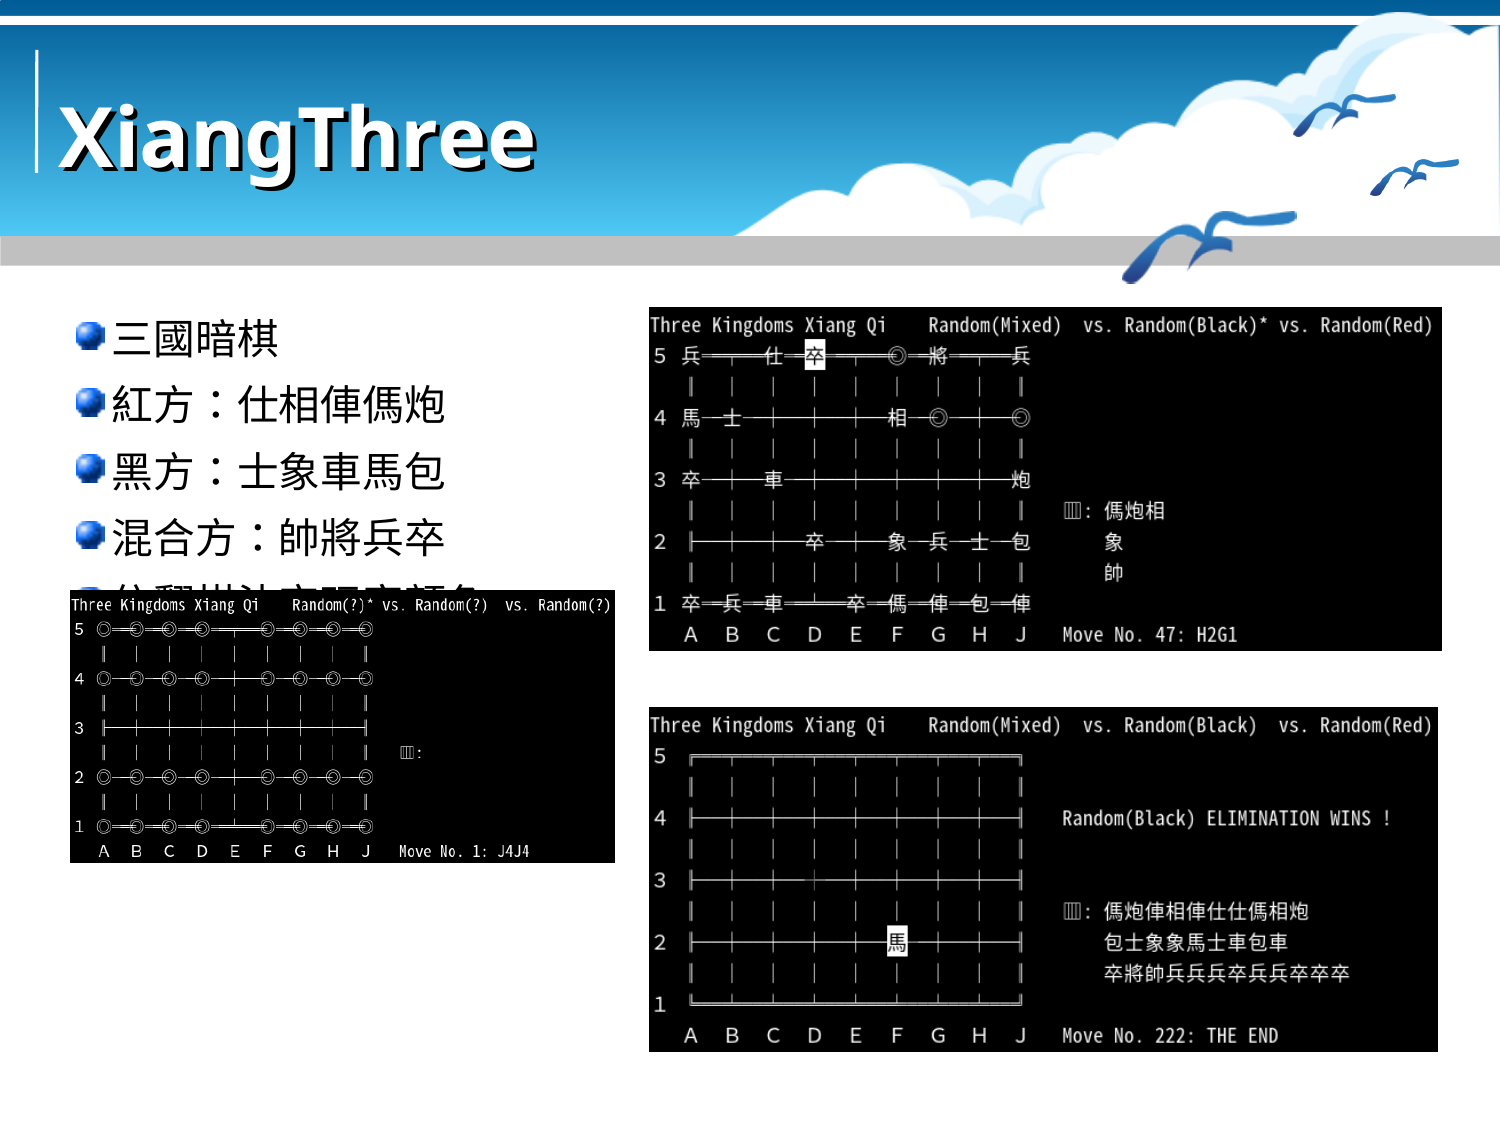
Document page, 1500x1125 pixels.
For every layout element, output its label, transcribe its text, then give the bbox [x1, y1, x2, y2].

title XiangThree [59, 86, 1465, 186]
picture [649, 707, 1438, 1052]
text_box 三國暗棋 紅方：仕相俥傌炮 黑方：士象車馬包 混合方：帥將兵卒 依翻棋決定玩家顏色 [61, 298, 547, 547]
picture [70, 587, 615, 863]
picture [649, 307, 1442, 651]
picture [730, 12, 1500, 284]
